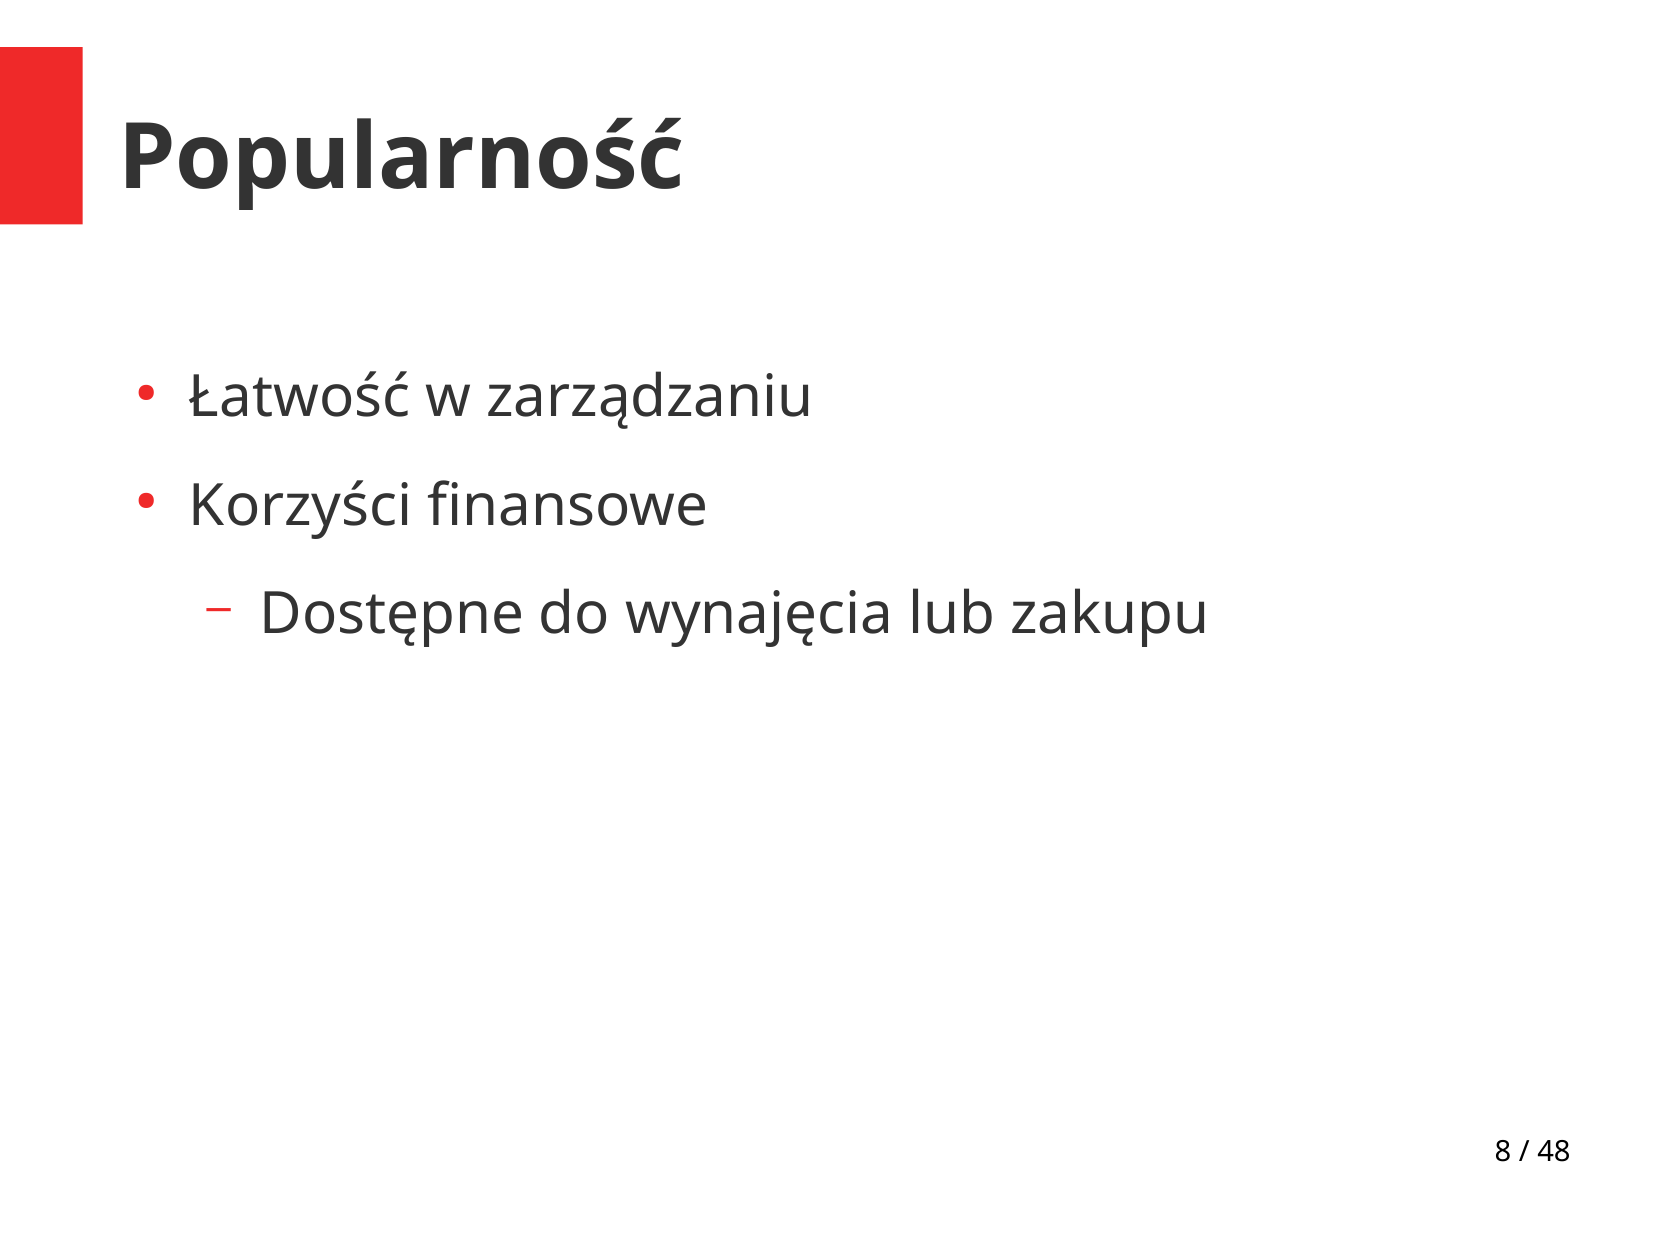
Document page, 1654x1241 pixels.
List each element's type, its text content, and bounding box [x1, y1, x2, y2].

list Łatwość w zarządzaniu Korzyści finansowe Dostępne do wynajęcia lub zakupu [118, 354, 1536, 1074]
title Popularność [118, 49, 1571, 257]
